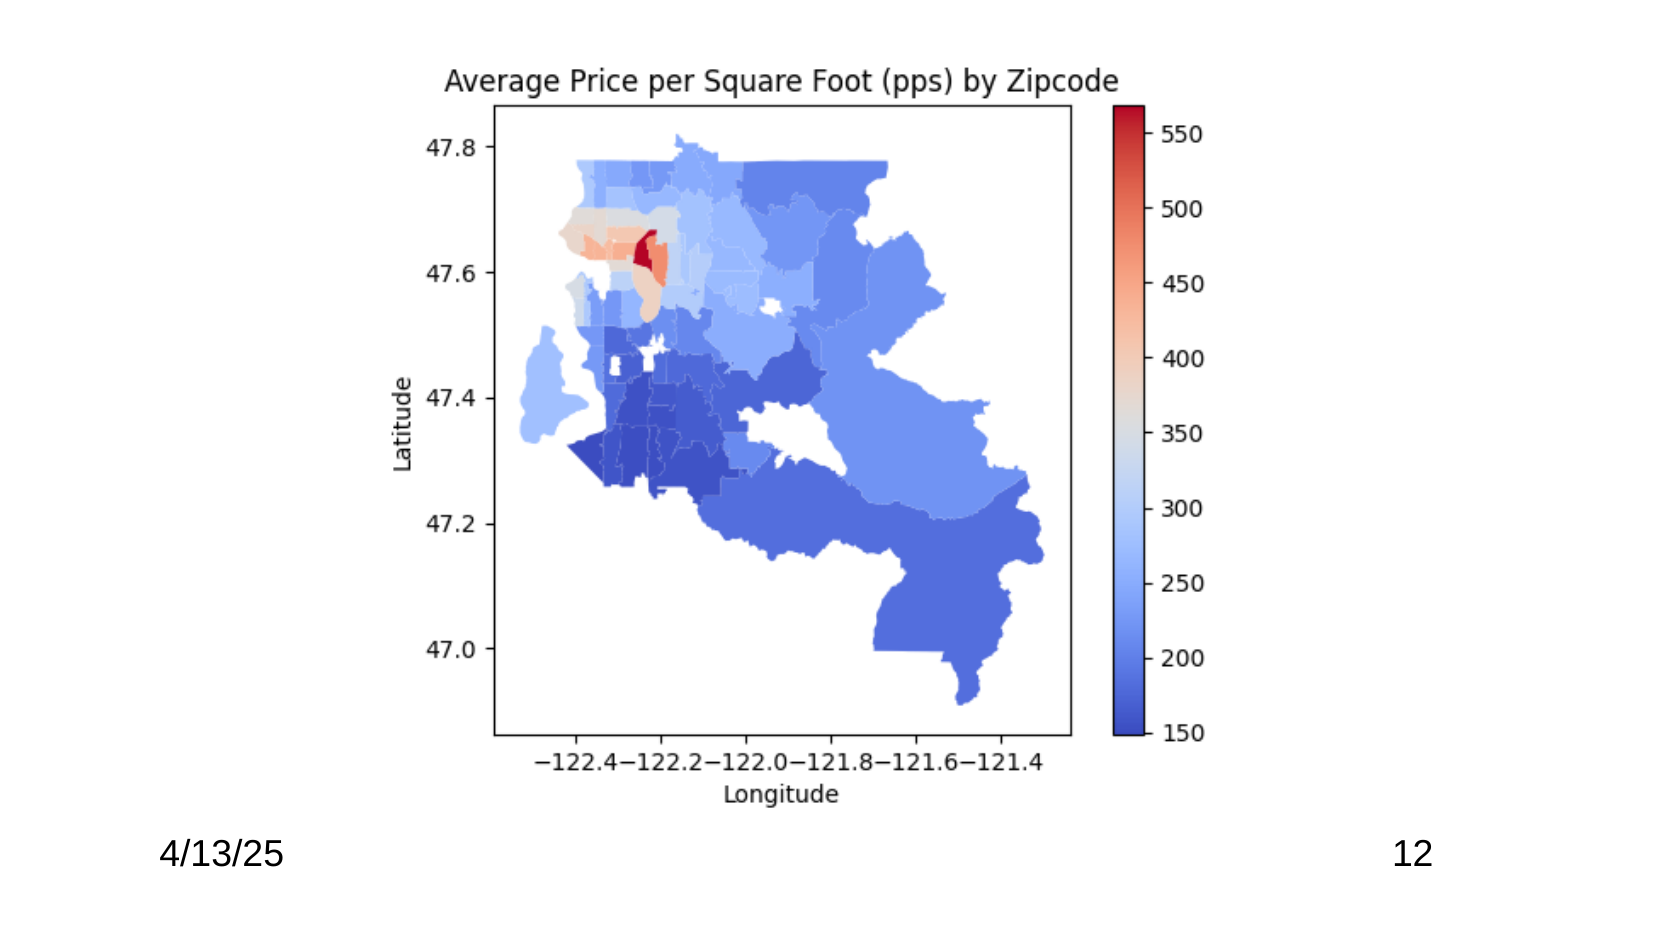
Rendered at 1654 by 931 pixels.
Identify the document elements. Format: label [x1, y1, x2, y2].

picture [375, 51, 1222, 826]
